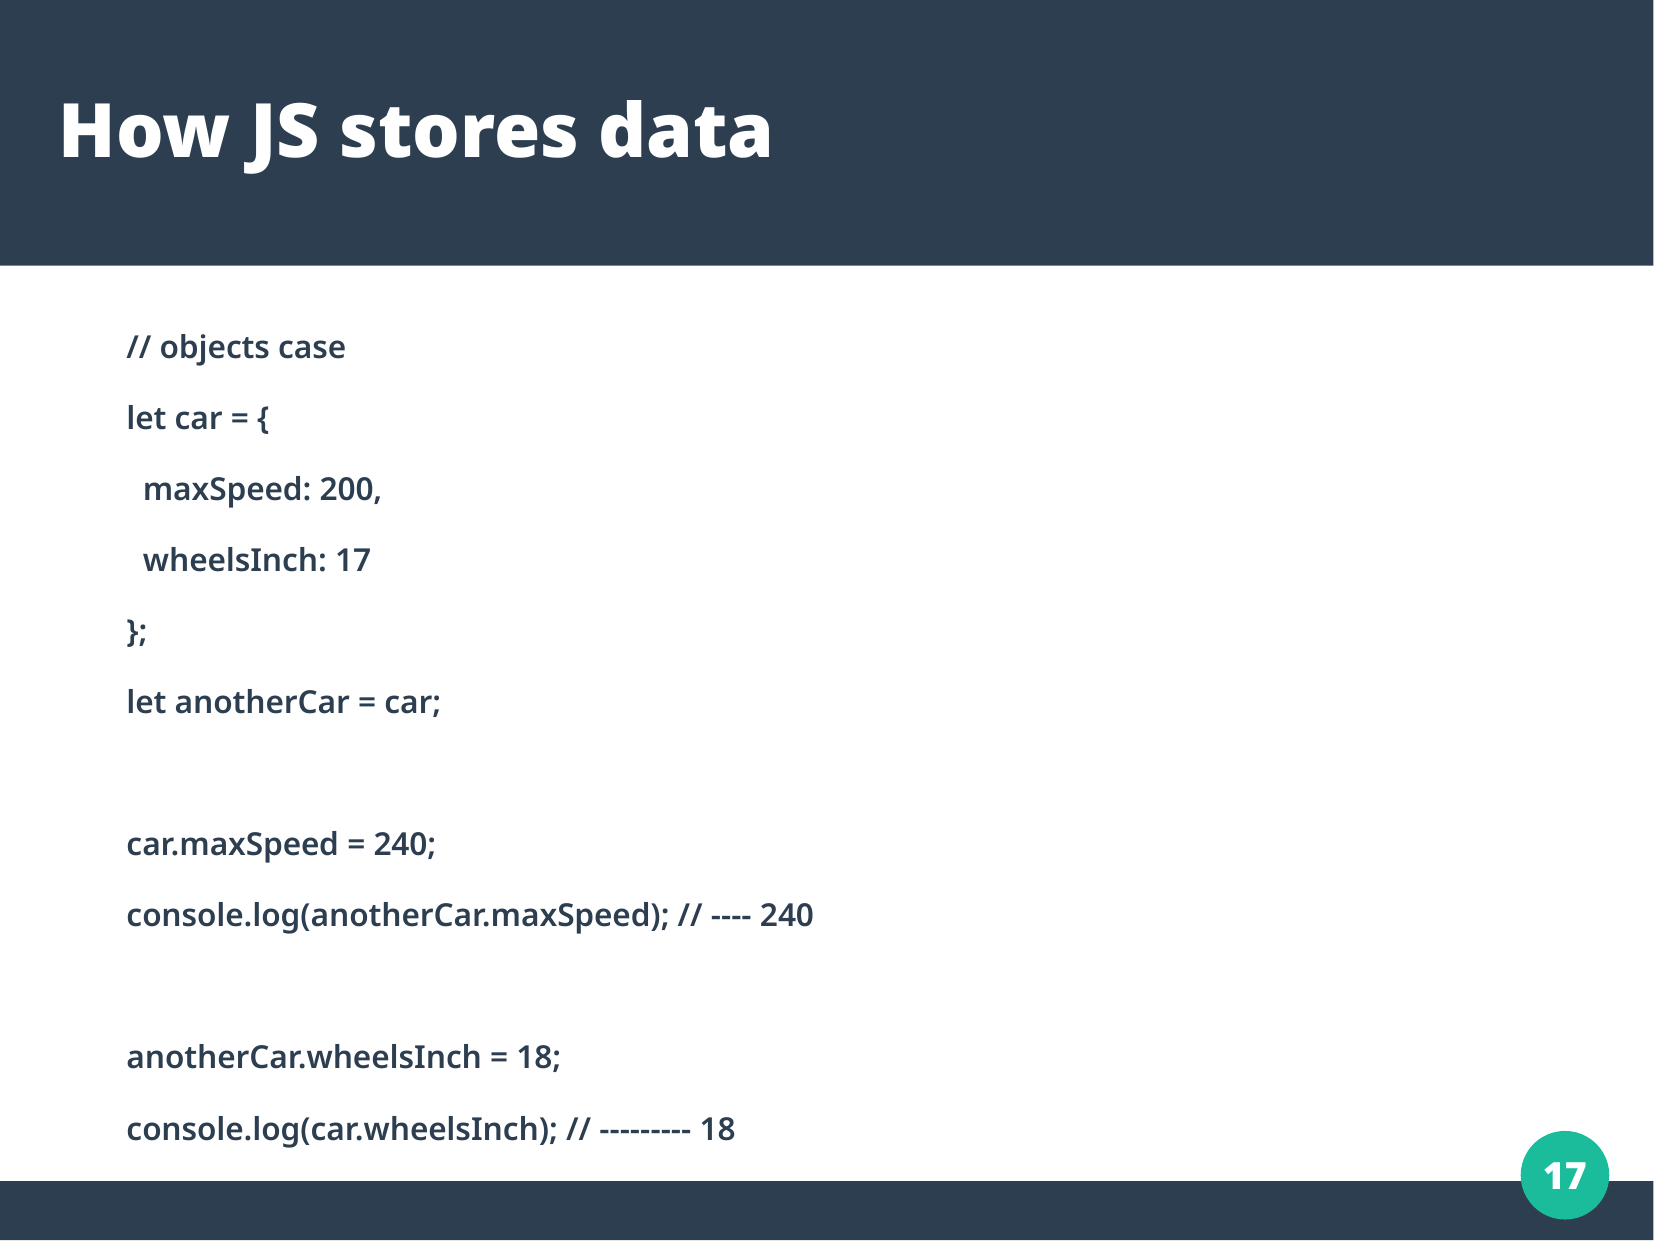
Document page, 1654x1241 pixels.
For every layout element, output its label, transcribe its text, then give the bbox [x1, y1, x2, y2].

title How JS stores data [59, 49, 1595, 207]
list // objects case let car = { maxSpeed: 200, wheelsInch: 17 }; let anotherCar = car; car.maxSpeed = 240; console.log(anotherCar.maxSpeed); // ---- 240 anotherCar.wheelsInch = 18; console.log(car.wheelsInch); // --------- 18 [59, 324, 1595, 1152]
